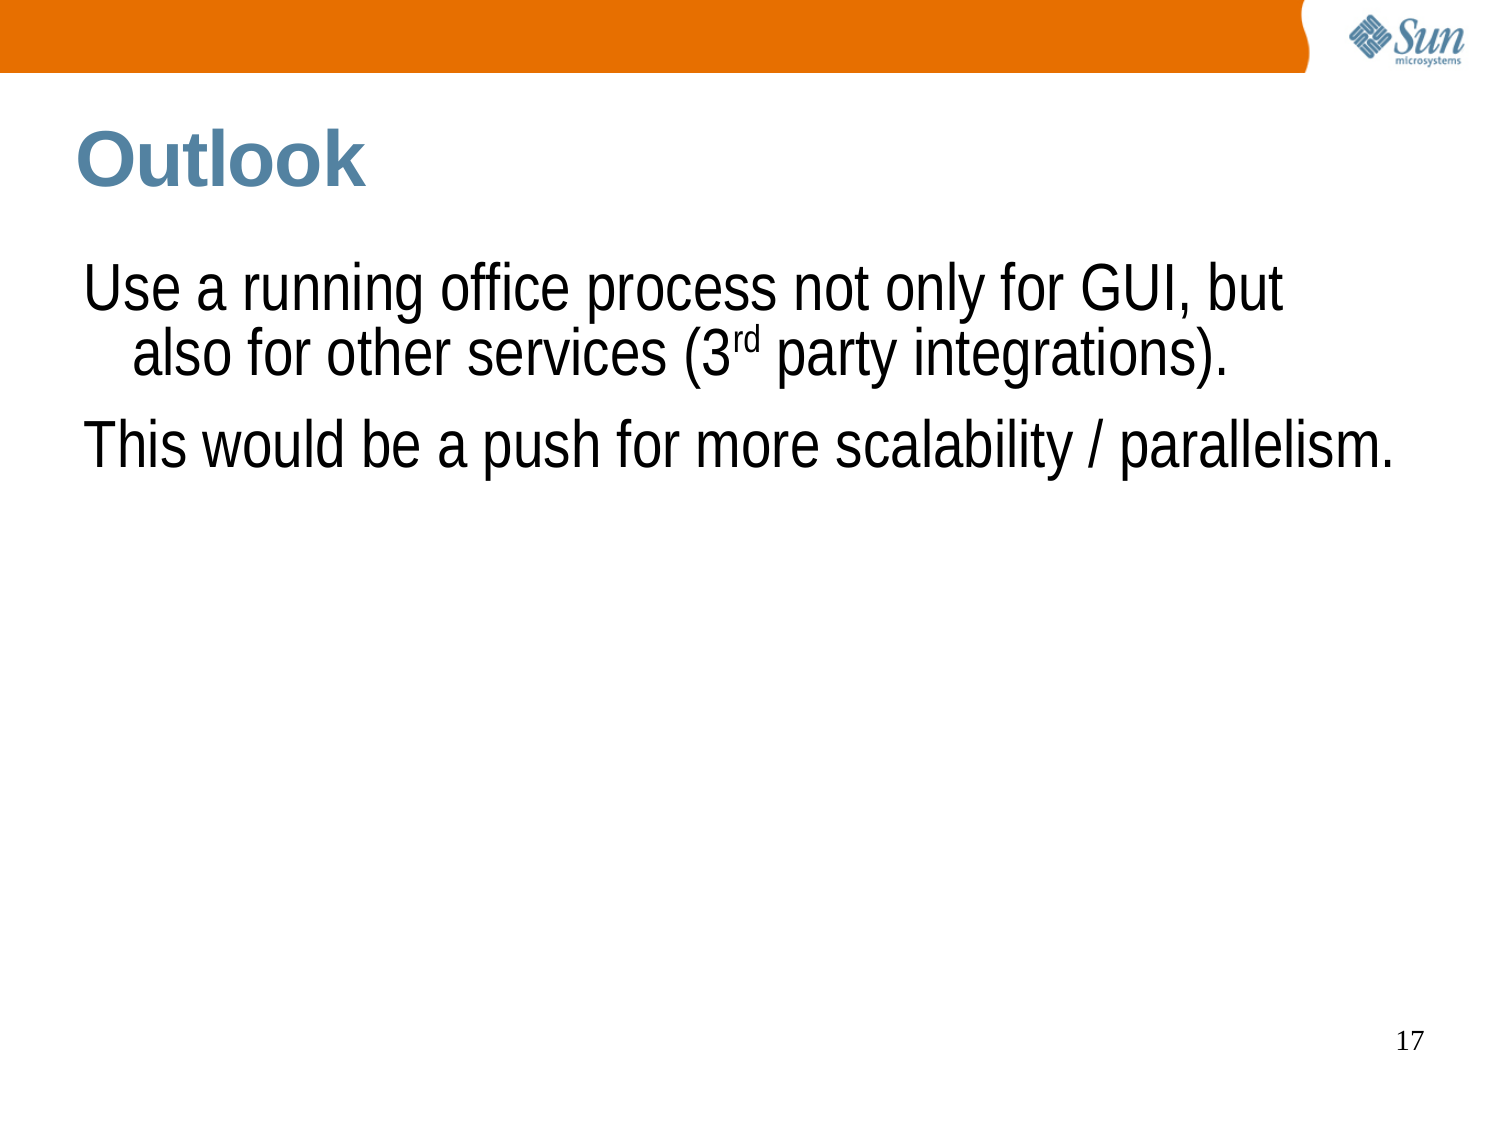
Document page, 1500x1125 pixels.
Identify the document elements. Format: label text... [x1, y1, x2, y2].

list Use a running office process not only for GUI, but also for other services (3rd party integrations). This would be a push for more scalability / parallelism. [64, 258, 1401, 1062]
title Outlook [75, 123, 1437, 227]
picture [0, 0, 1500, 73]
